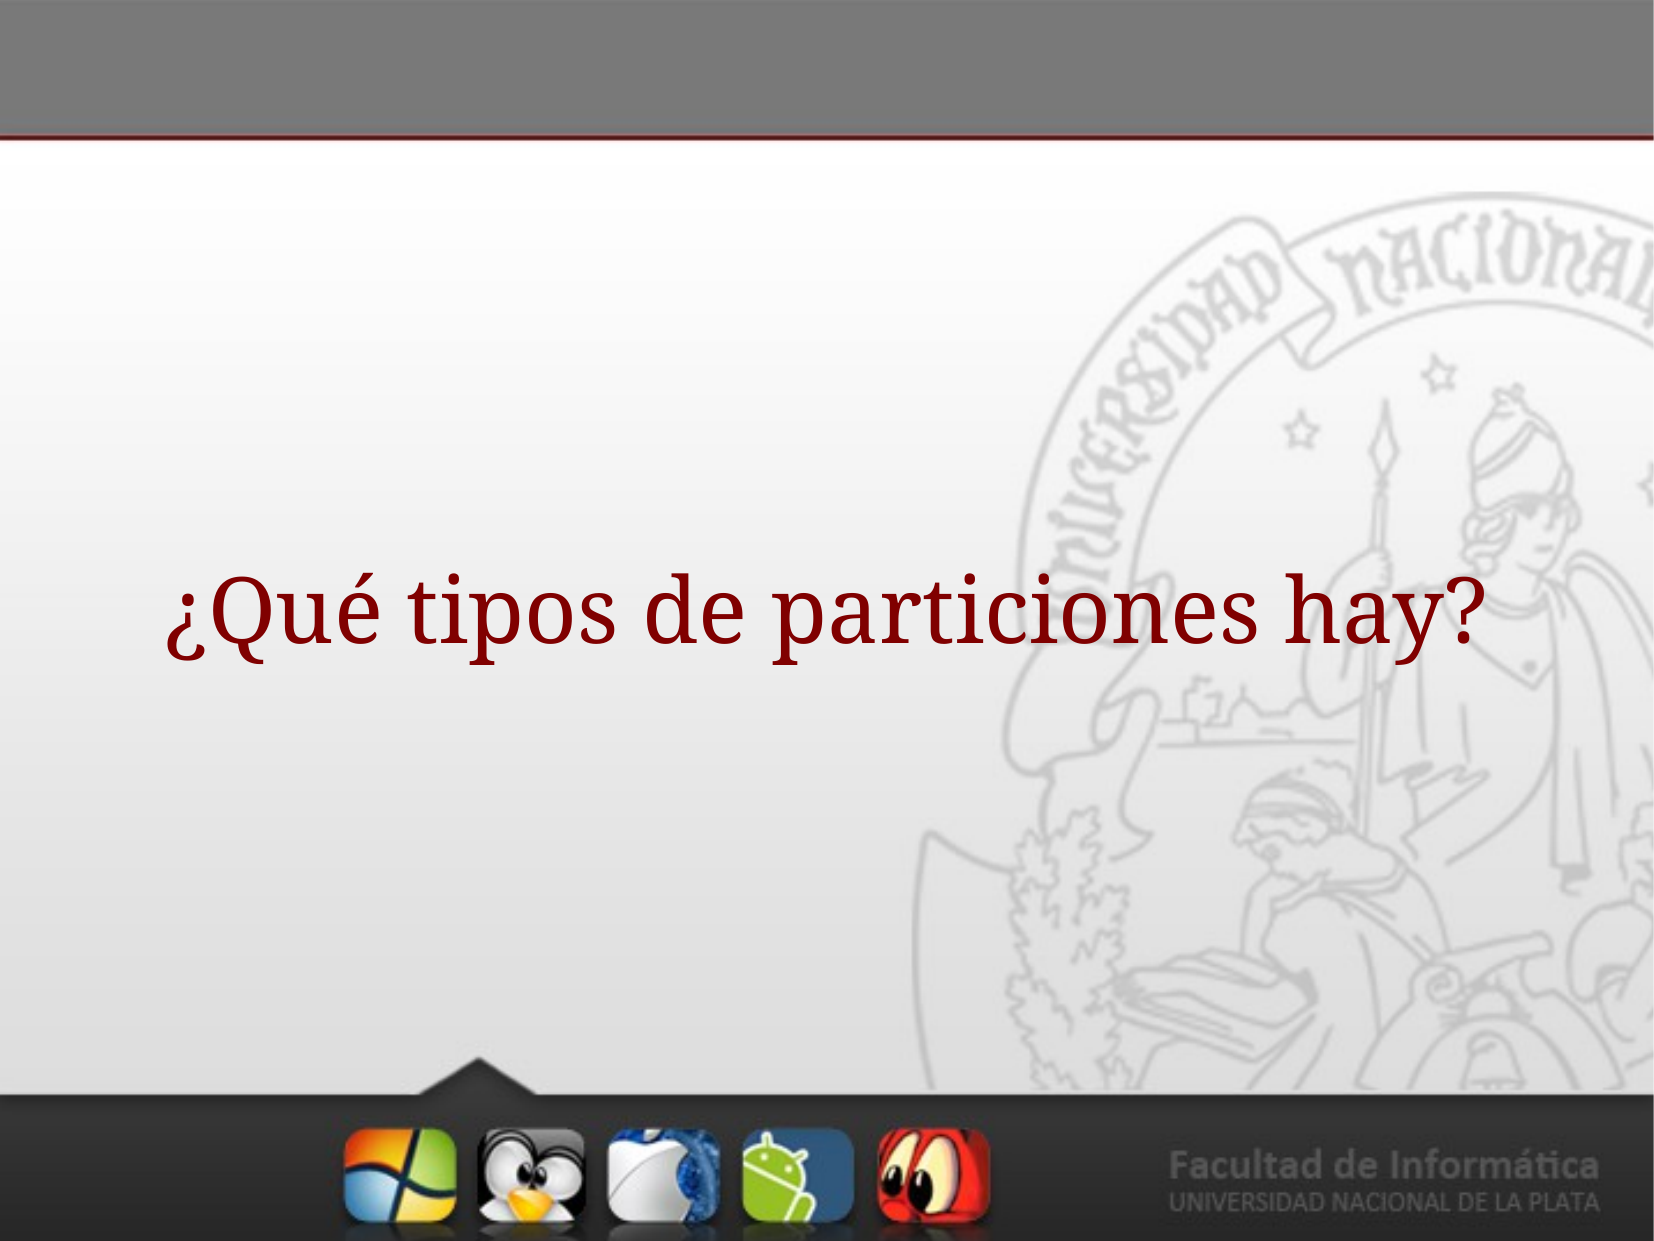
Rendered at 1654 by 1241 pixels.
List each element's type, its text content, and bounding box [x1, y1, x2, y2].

subtitle ¿Qué tipos de particiones hay? [82, 153, 1571, 1063]
picture [0, 0, 1654, 1241]
